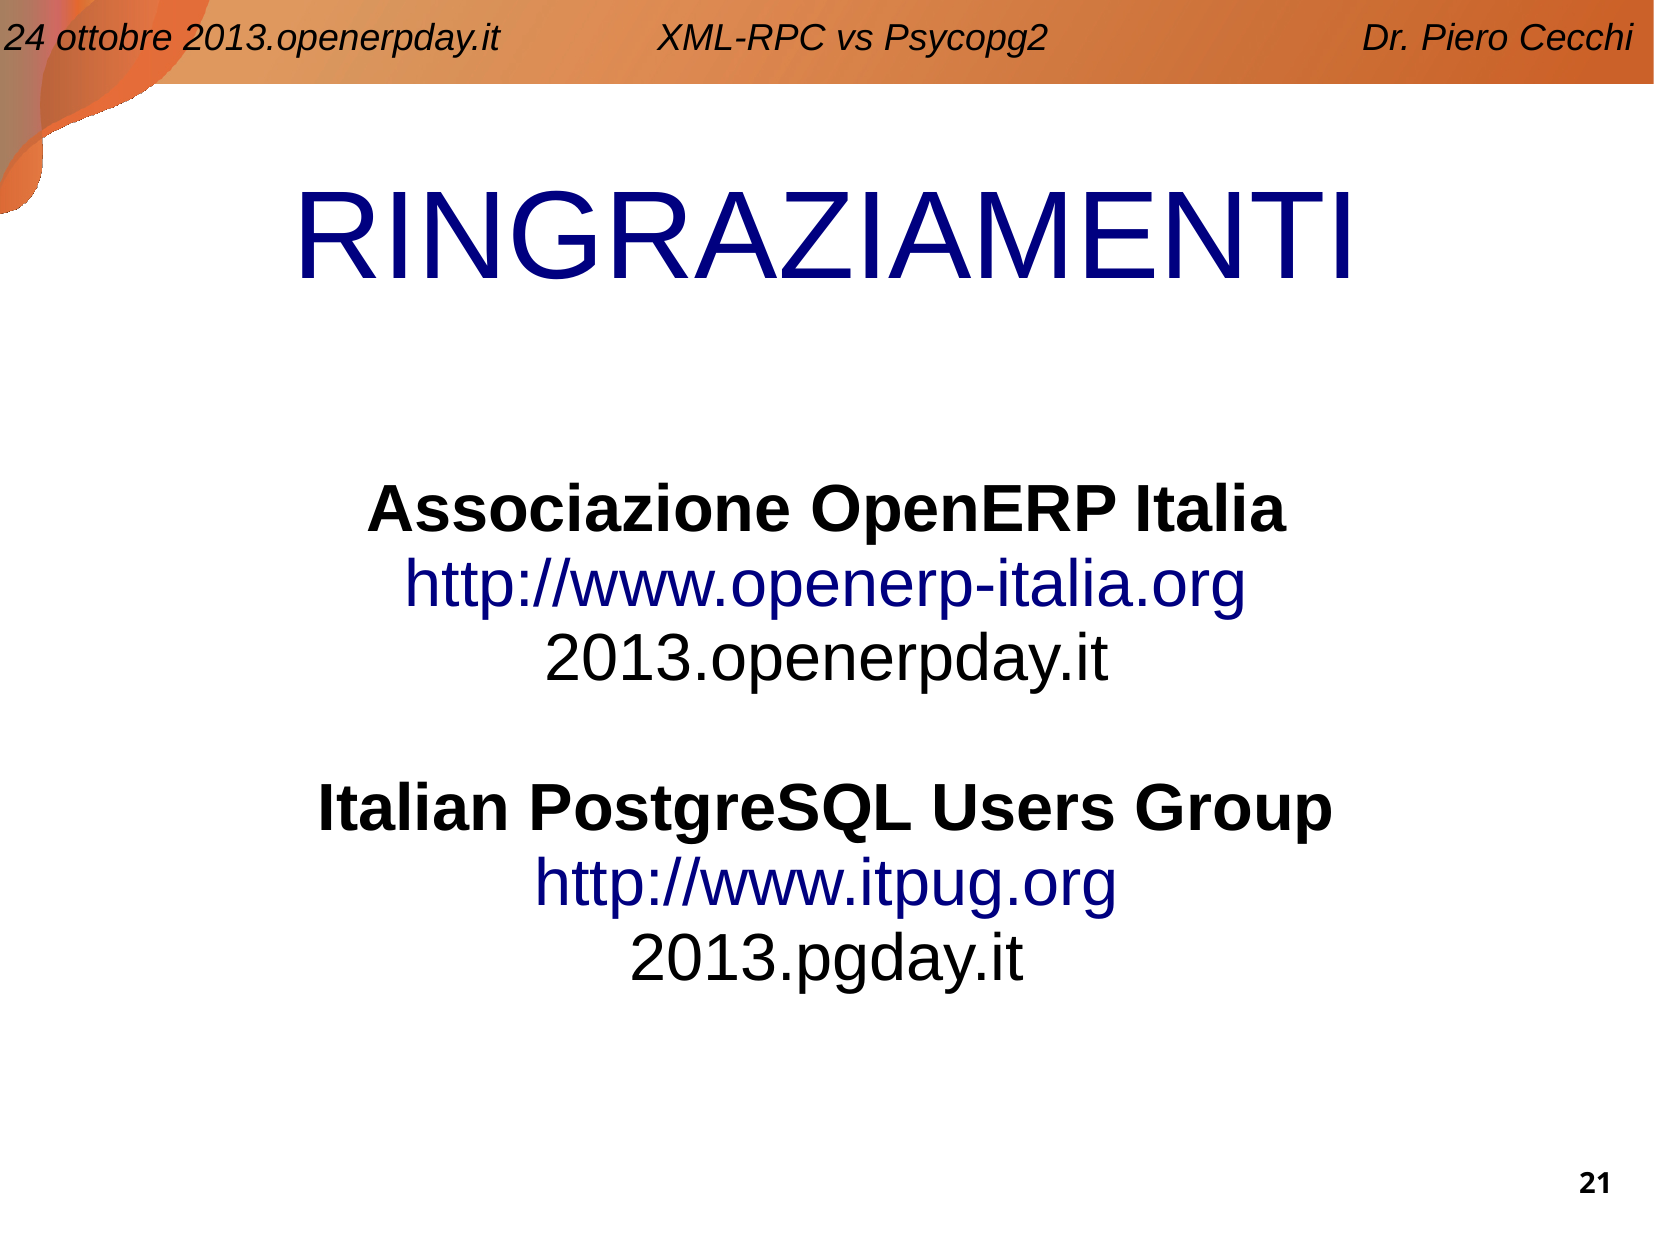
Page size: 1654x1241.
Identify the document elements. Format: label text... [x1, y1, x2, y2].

title RINGRAZIAMENTI [82, 132, 1571, 340]
subtitle Associazione OpenERP Italia http://www.openerp-italia.org 2013.openerpday.it Italian PostgreSQL Users Group http://www.itpug.org 2013.pgday.it [82, 372, 1571, 1093]
picture [0, 0, 1654, 225]
